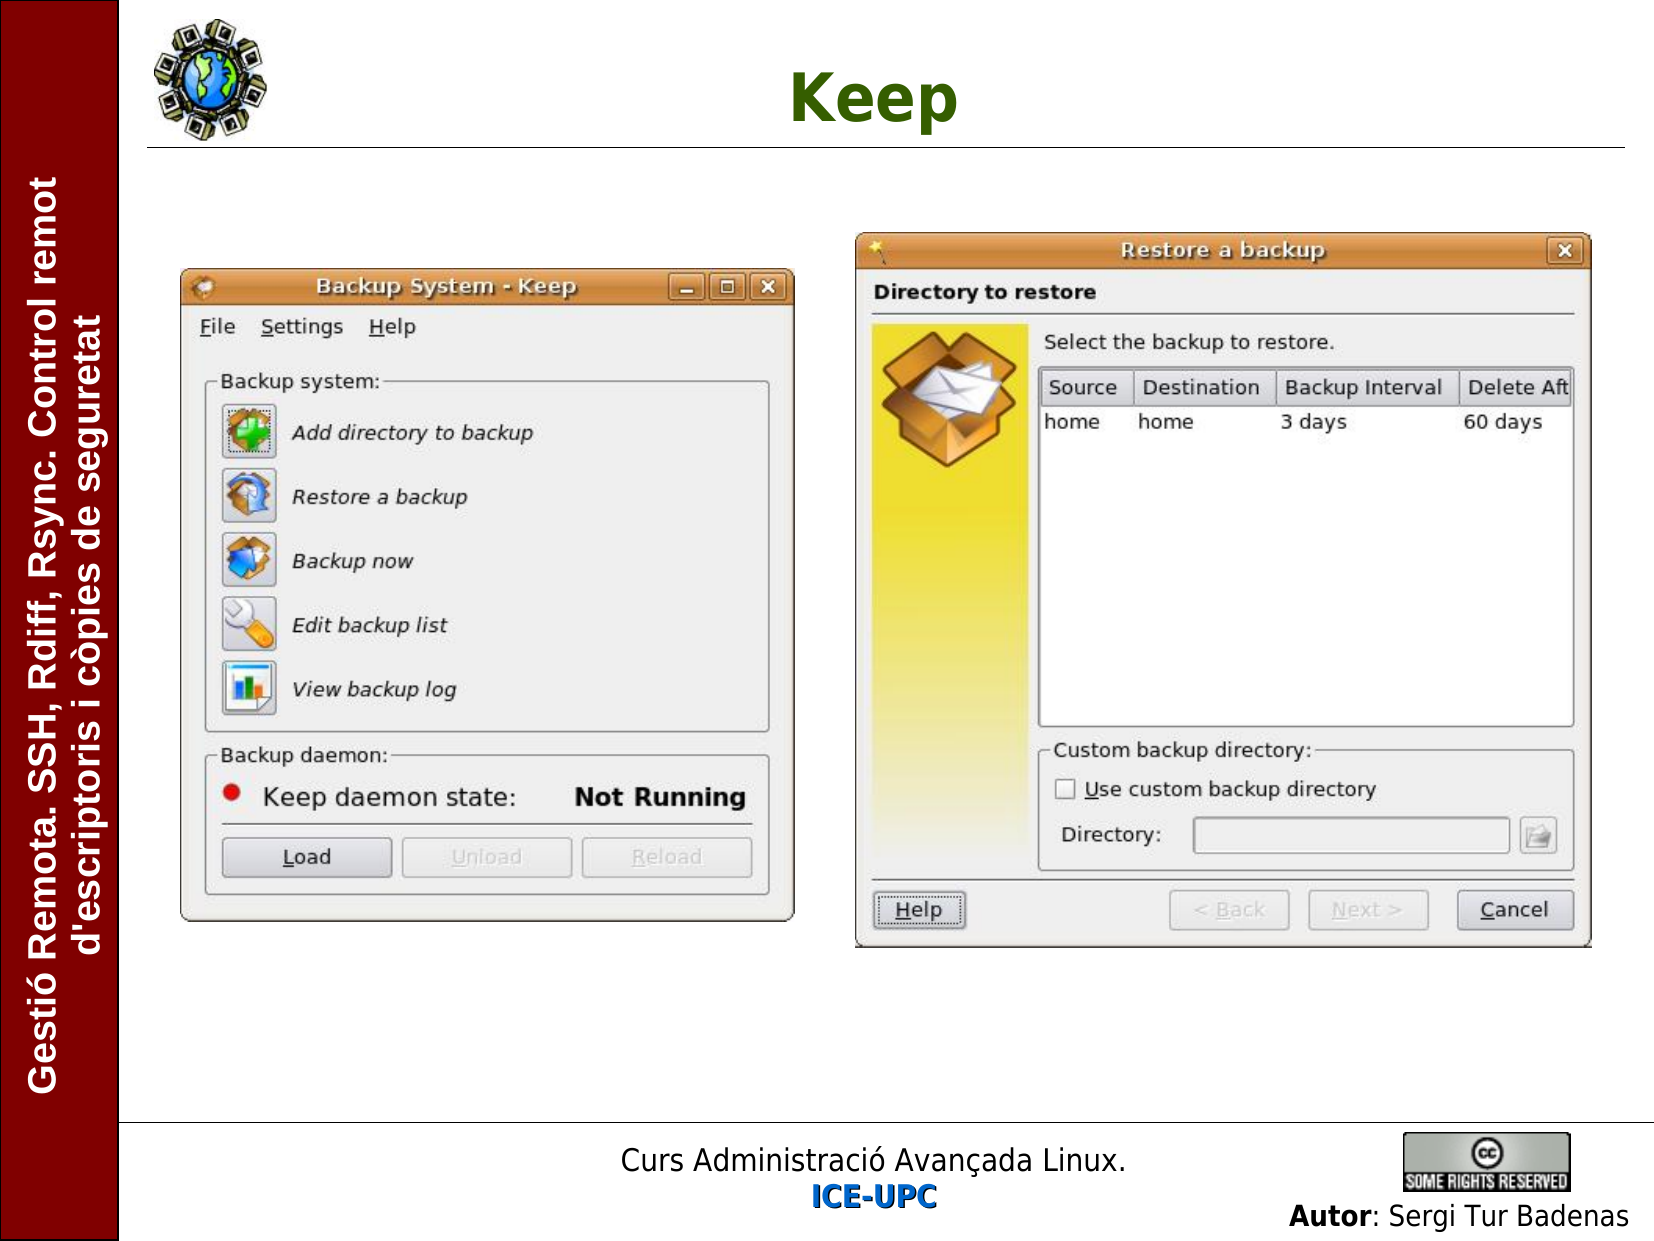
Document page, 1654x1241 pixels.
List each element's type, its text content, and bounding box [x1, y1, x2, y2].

picture [154, 19, 268, 56]
title Keep [129, 56, 1619, 141]
picture [180, 268, 795, 922]
picture [855, 232, 1592, 948]
picture [1403, 1132, 1571, 1192]
